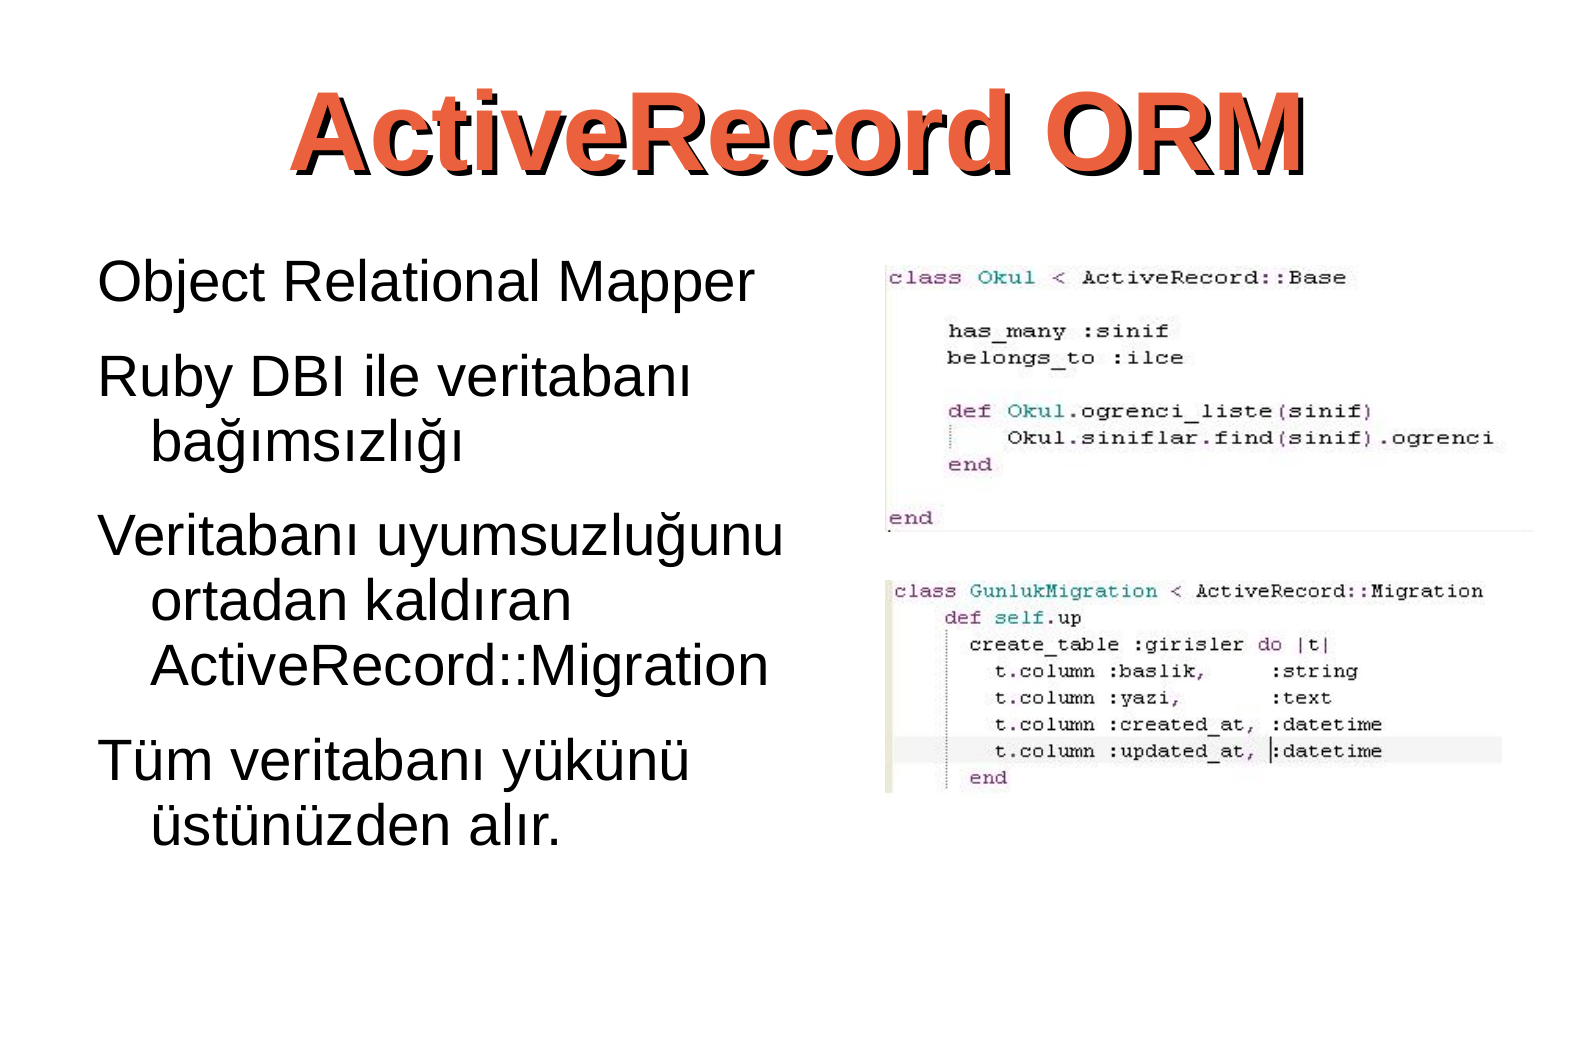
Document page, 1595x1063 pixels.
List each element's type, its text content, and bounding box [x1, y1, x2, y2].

list Object Relational Mapper Ruby DBI ile veritabanı bağımsızlığı Veritabanı uyumsuzluğunu ortadan kaldıran ActiveRecord::Migration Tüm veritabanı yükünü üstünüzden alır. [79, 248, 886, 1063]
picture [885, 580, 1502, 798]
picture [885, 265, 1536, 532]
title ActiveRecord ORM [79, 42, 1515, 220]
